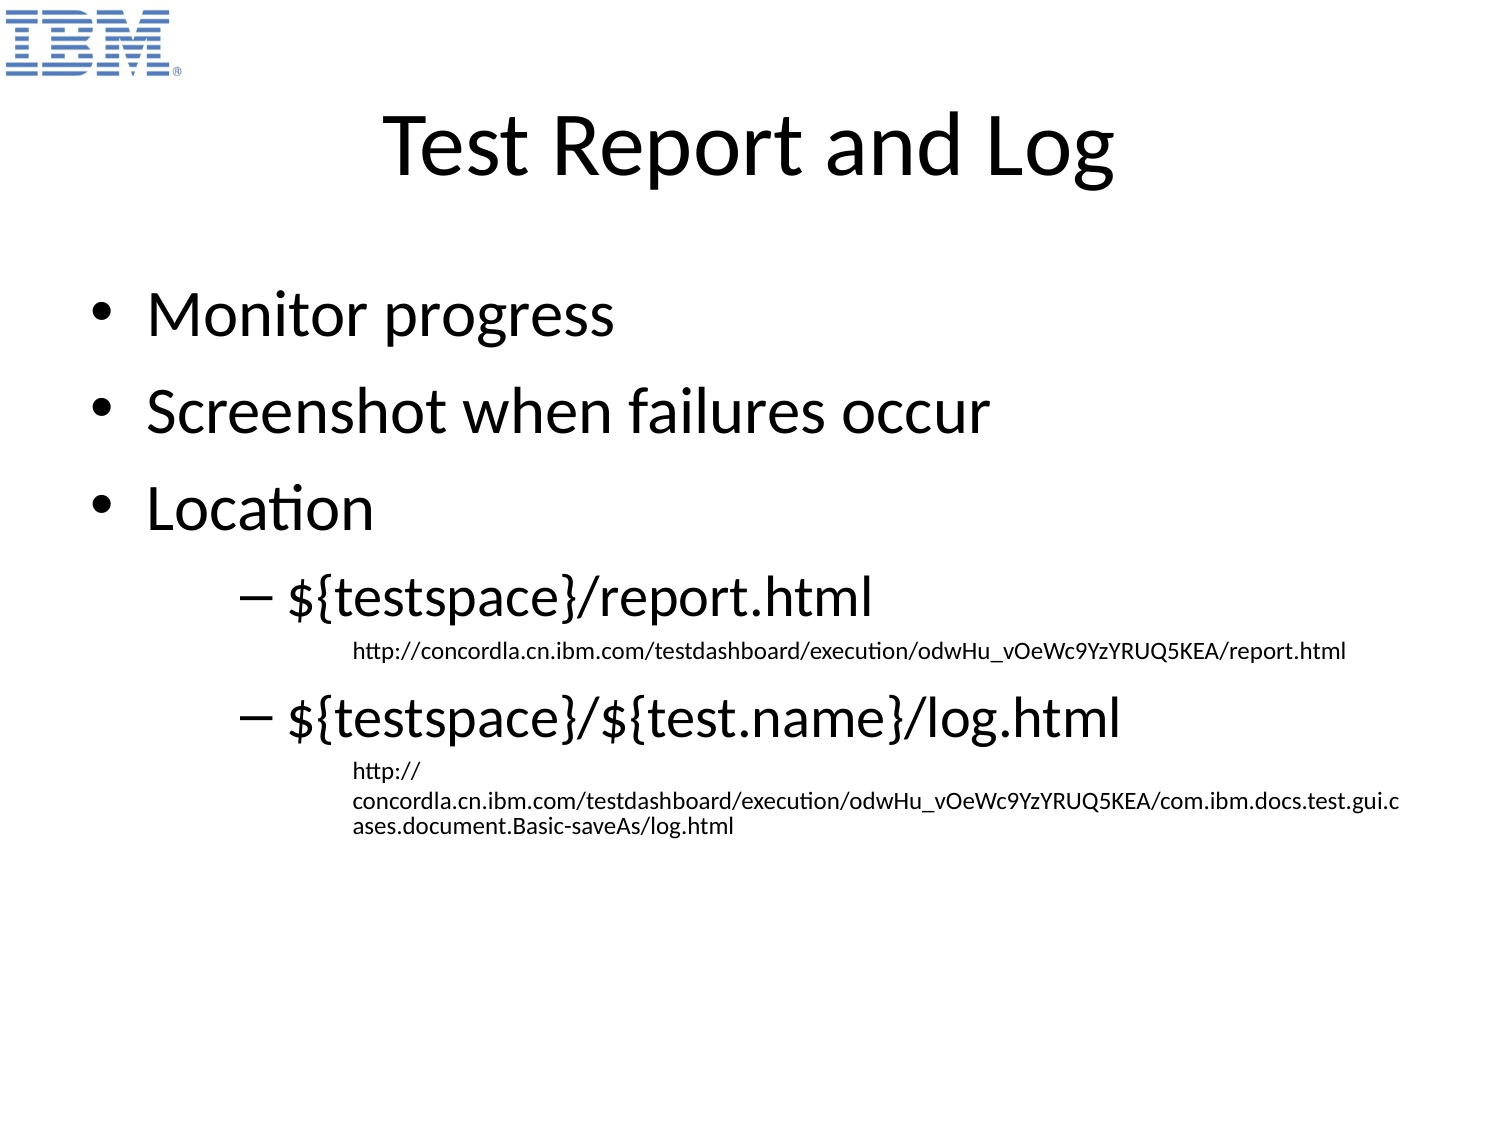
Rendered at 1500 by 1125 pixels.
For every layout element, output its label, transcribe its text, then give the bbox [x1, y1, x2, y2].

title Test Report and Log [75, 45, 1426, 233]
list Monitor progress Screenshot when failures occur Location ${testspace}/report.html http://concordla.cn.ibm.com/testdashboard/execution/odwHu_vOeWc9YzYRUQ5KEA/report.html ${testspace}/${test.name}/log.html http://concordla.cn.ibm.com/testdashboard/execution/odwHu_vOeWc9YzYRUQ5KEA/com.ibm.docs.test.gui.cases.document.Basic-saveAs/log.html [75, 262, 1426, 1005]
